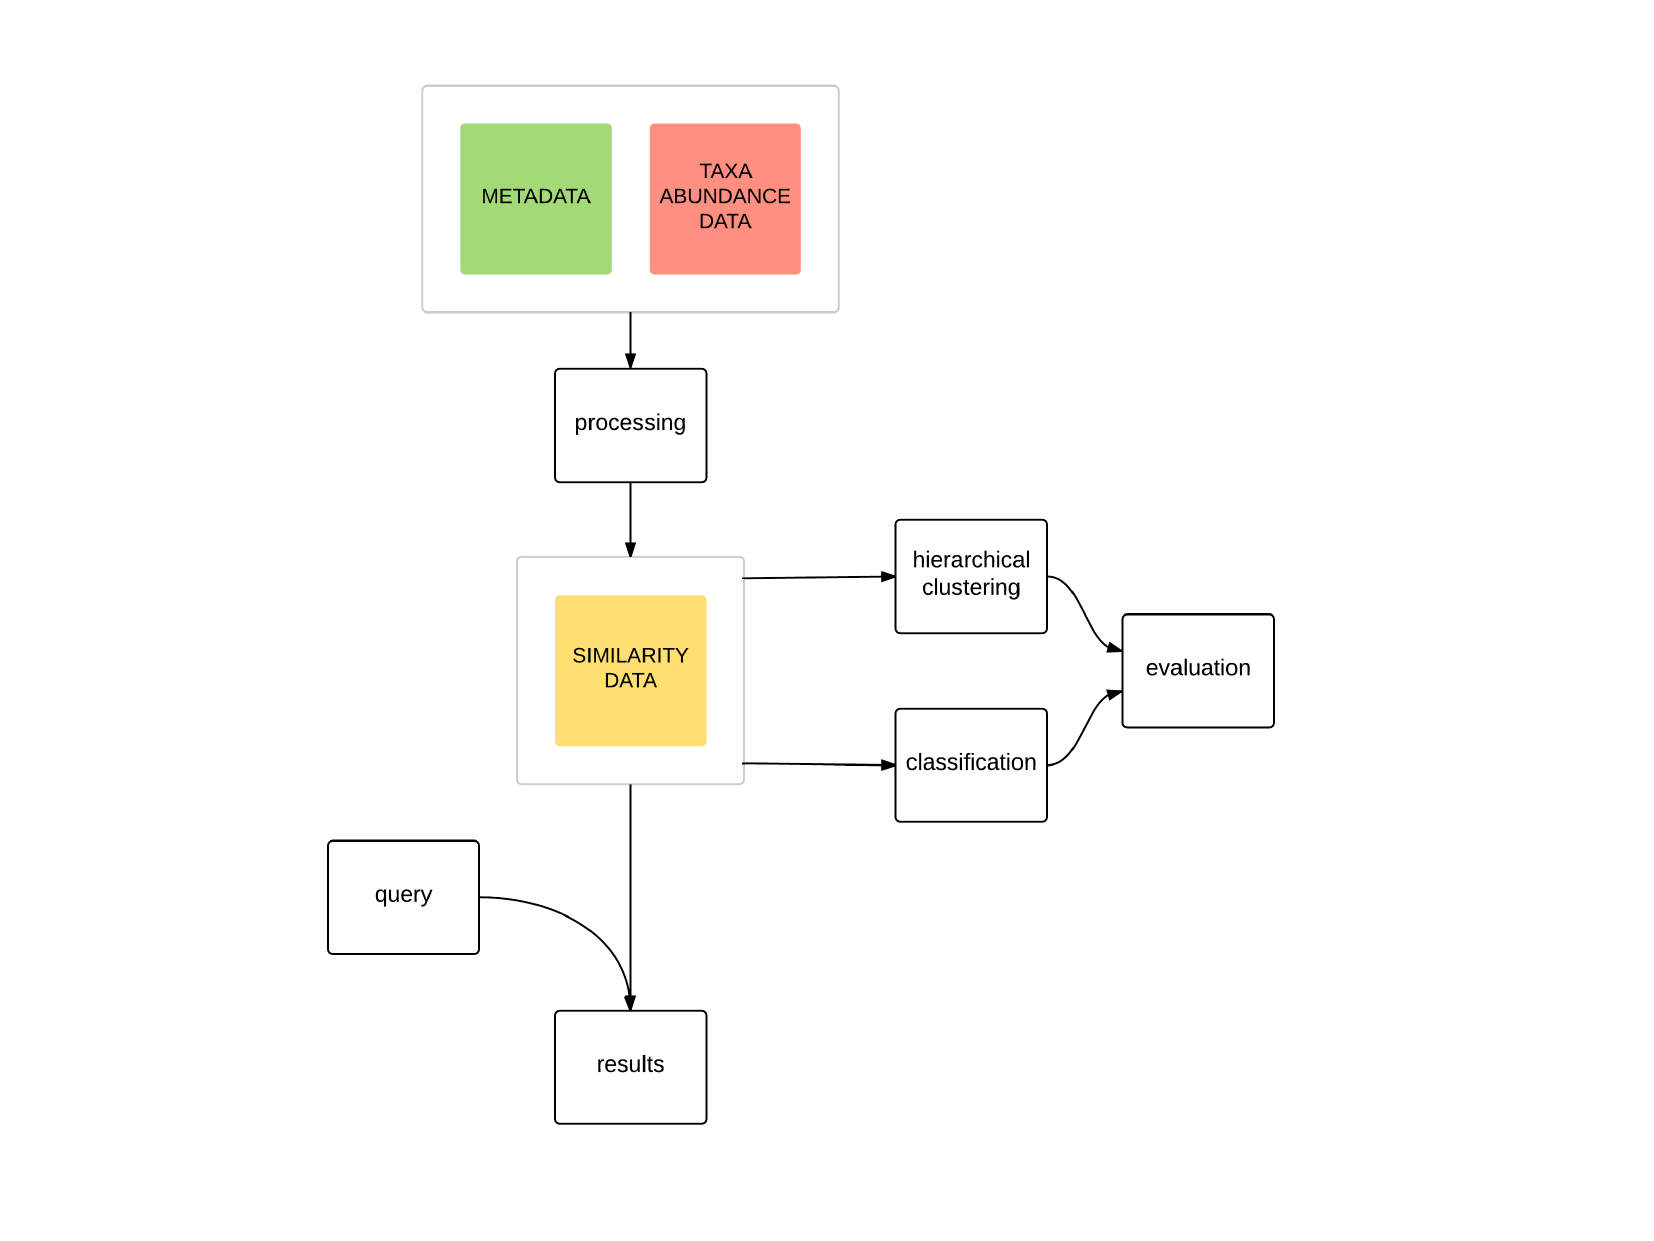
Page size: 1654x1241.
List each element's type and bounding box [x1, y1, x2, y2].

picture [214, 25, 1501, 1241]
